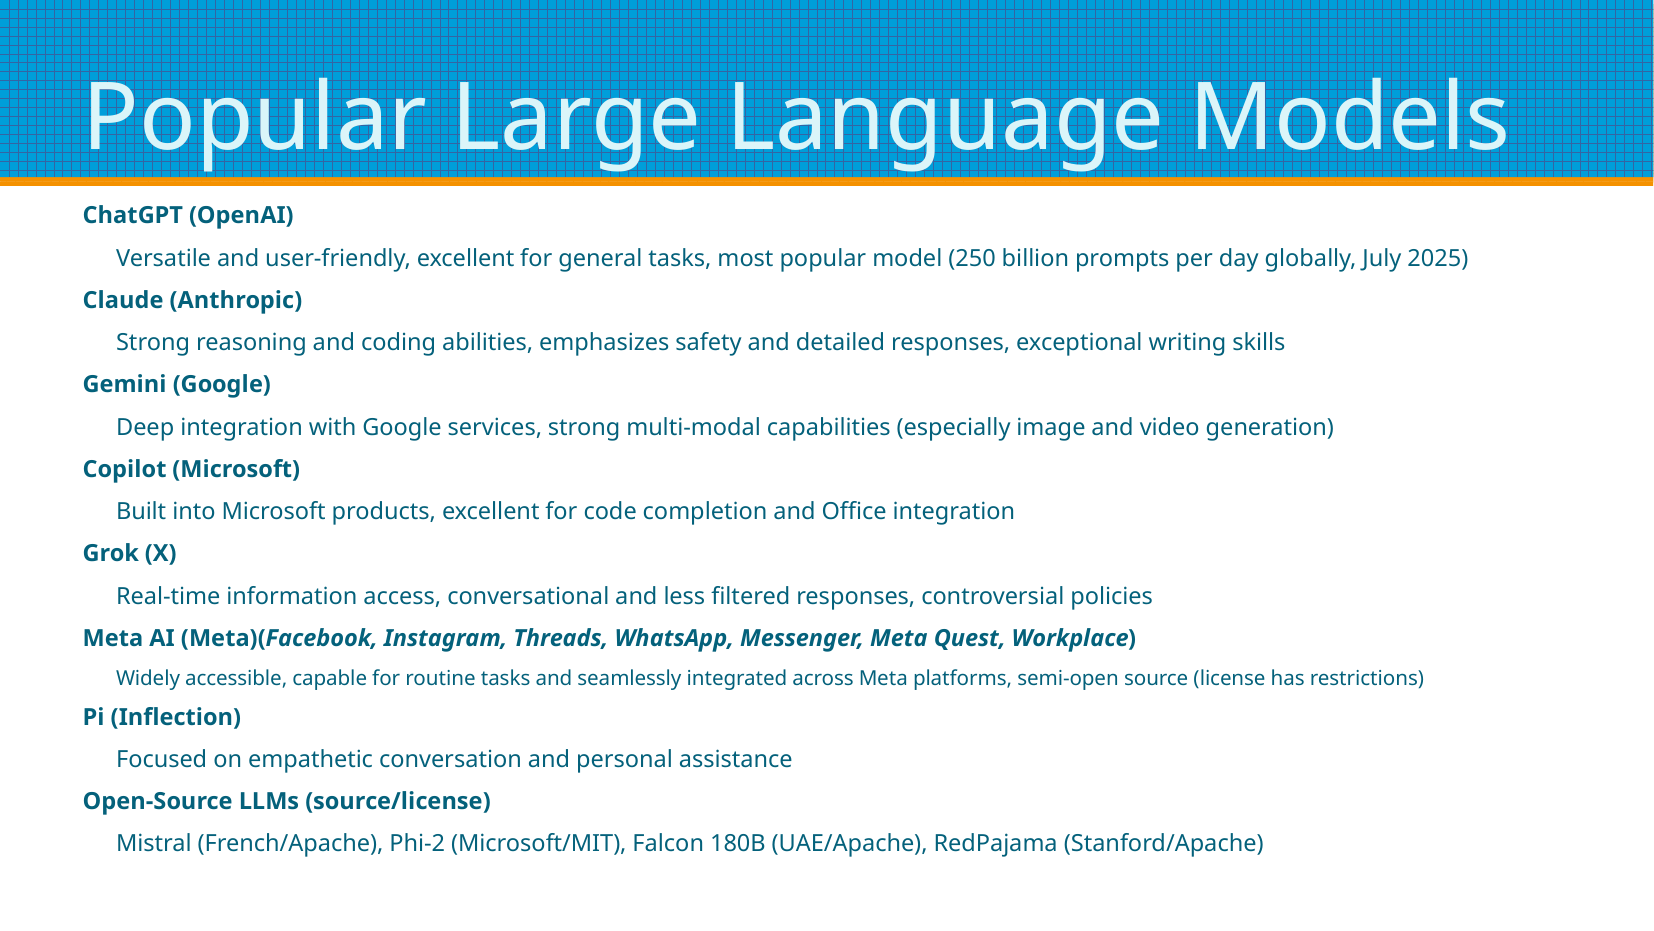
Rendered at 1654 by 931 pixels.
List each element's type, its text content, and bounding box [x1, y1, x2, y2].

title Popular Large Language Models [82, 14, 1571, 178]
list ChatGPT (OpenAI) Versatile and user-friendly, excellent for general tasks, most popular model (250 billion prompts per day globally, July 2025) Claude (Anthropic) Strong reasoning and coding abilities, emphasizes safety and detailed responses, exceptional writing skills Gemini (Google) Deep integration with Google services, strong multi-modal capabilities (especially image and video generation) Copilot (Microsoft) Built into Microsoft products, excellent for code completion and Office integration Grok (X) Real-time information access, conversational and less filtered responses, controversial policies Meta AI (Meta)(Facebook, Instagram, Threads, WhatsApp, Messenger, Meta Quest, Workplace) Widely accessible, capable for routine tasks and seamlessly integrated across Meta platforms, semi-open source (license has restrictions) Pi (Inflection) Focused on empathetic conversation and personal assistance Open-Source LLMs (source/license) Mistral (French/Apache), Phi-2 (Microsoft/MIT), Falcon 180B (UAE/Apache), RedPajama (Stanford/Apache) [82, 198, 1571, 863]
